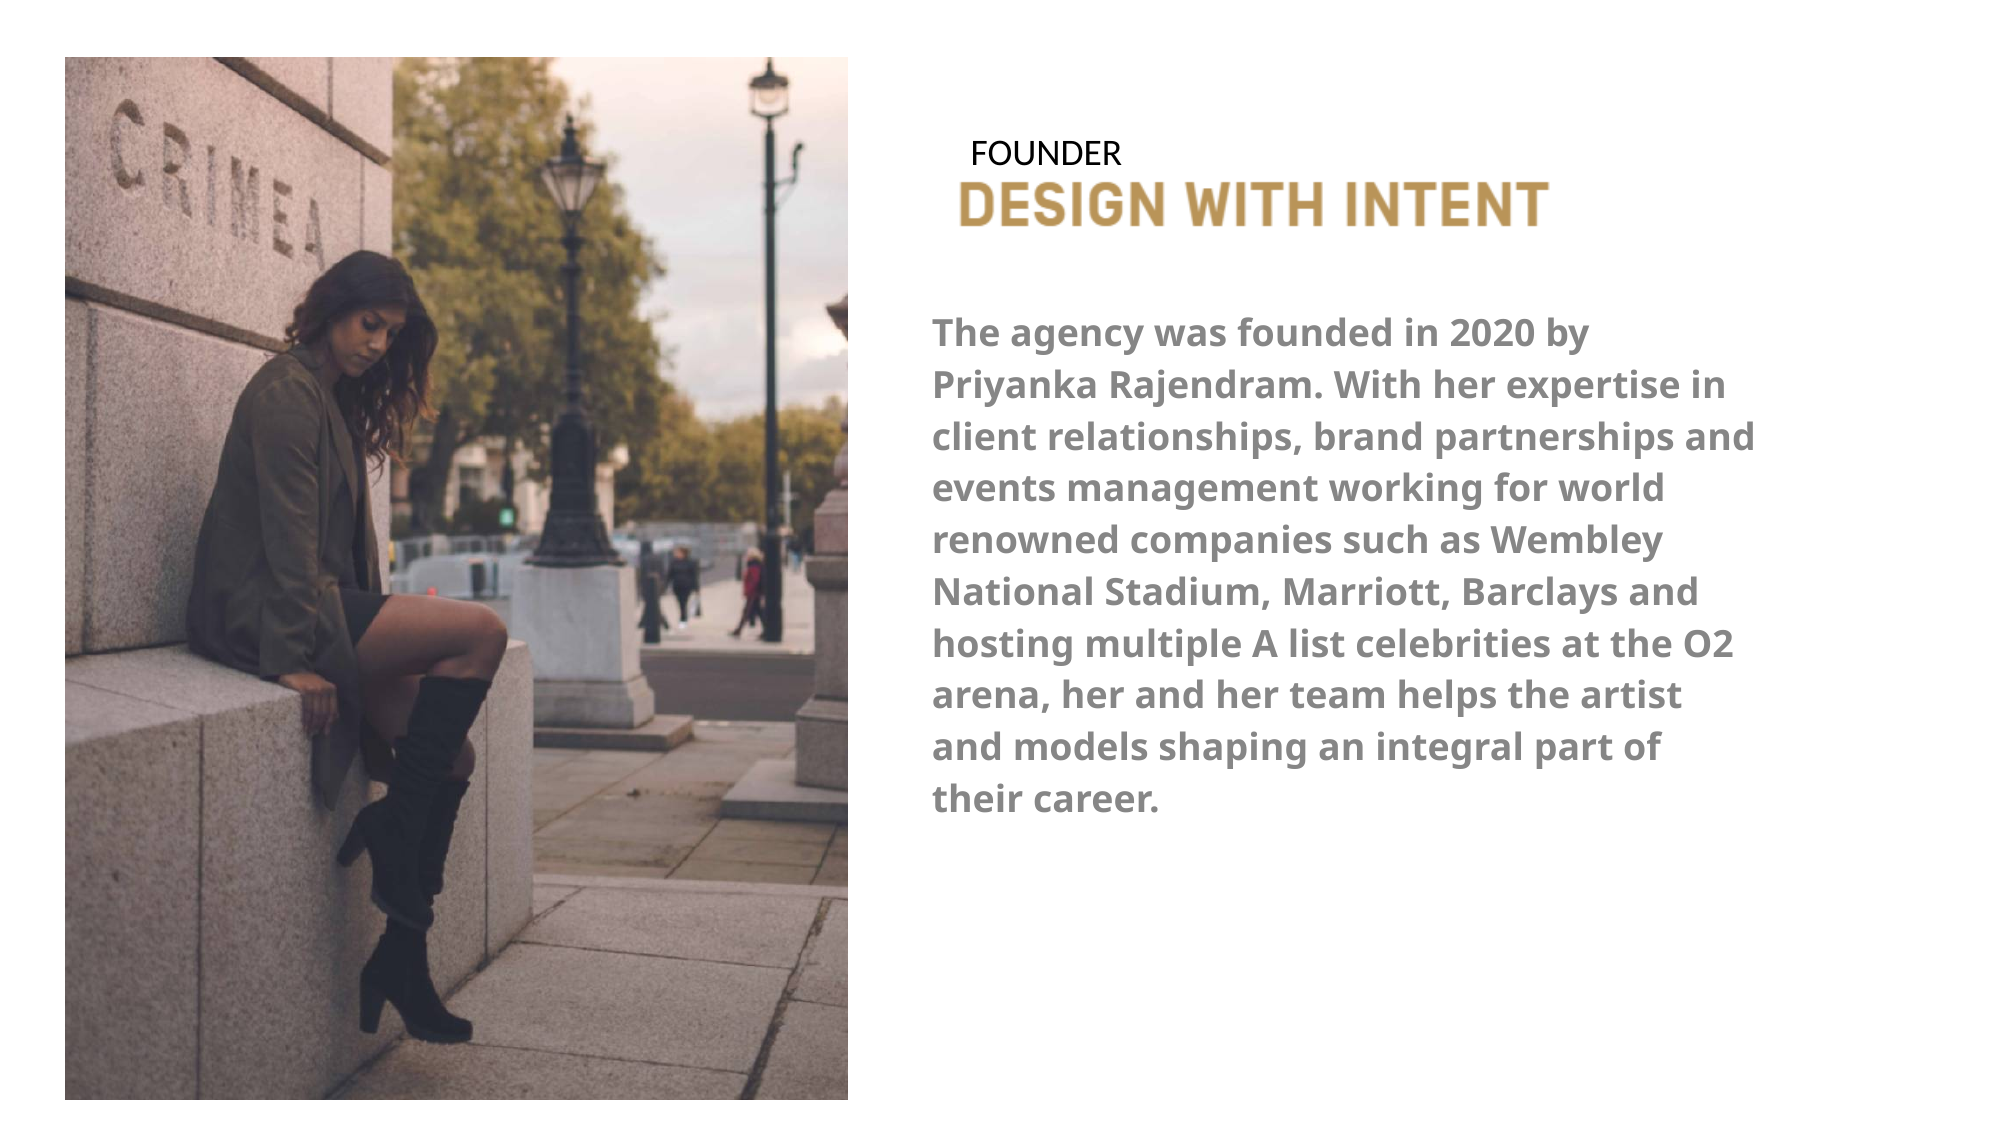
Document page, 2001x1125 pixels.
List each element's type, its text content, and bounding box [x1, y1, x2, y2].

picture [916, 151, 1603, 264]
picture [65, 57, 848, 1101]
text_box FOUNDER [955, 120, 1139, 182]
text_box The agency was founded in 2020 by Priyanka Rajendram. With her expertise in client relationships, brand partnerships and events management working for world renowned companies such as Wembley National Stadium, Marriott, Barclays and hosting multiple A list celebrities at the O2 arena, her and her team helps the artist and models shaping an integral part of their career. [916, 222, 1775, 848]
